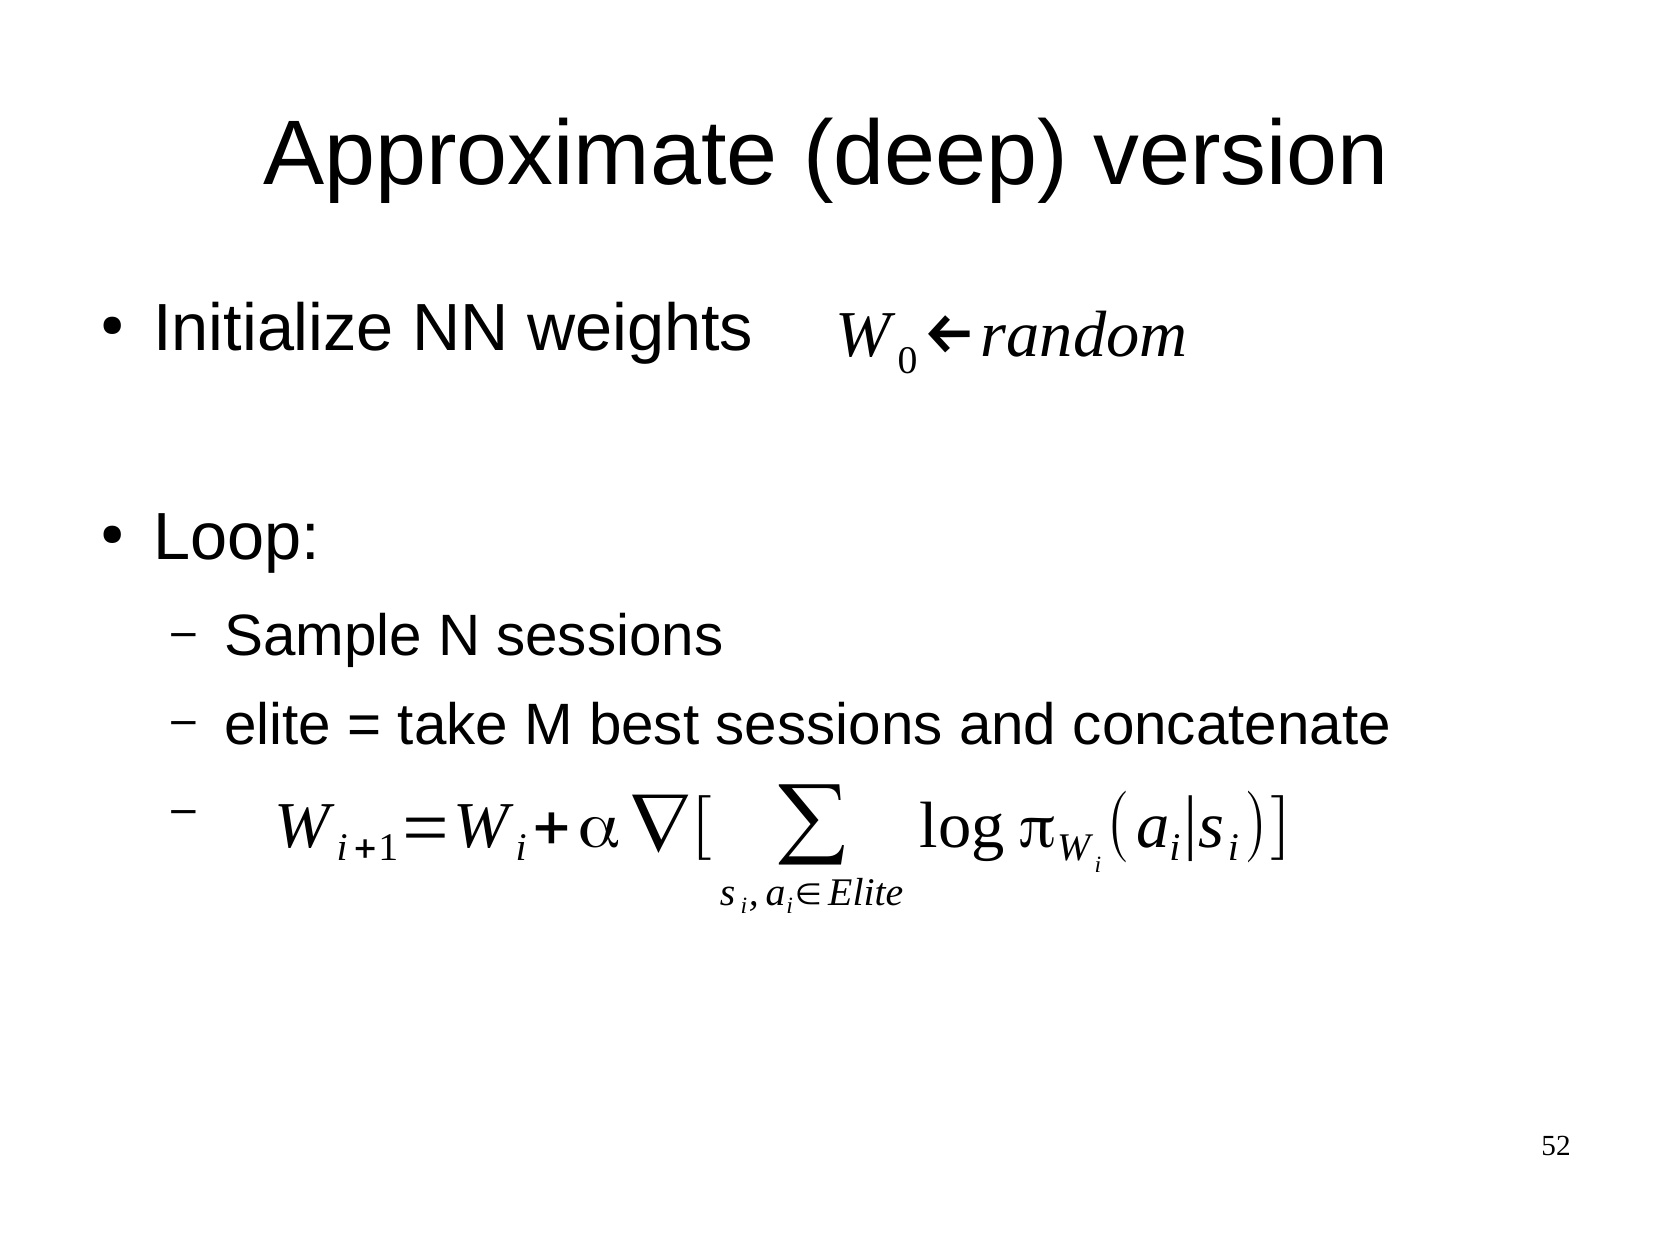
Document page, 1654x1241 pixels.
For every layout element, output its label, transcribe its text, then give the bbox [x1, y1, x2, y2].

list Initialize NN weights Loop: Sample N sessions elite = take M best sessions and concatenate [82, 290, 1571, 1010]
chart [257, 778, 1303, 919]
title Approximate (deep) version [82, 49, 1571, 257]
chart [818, 299, 1206, 383]
